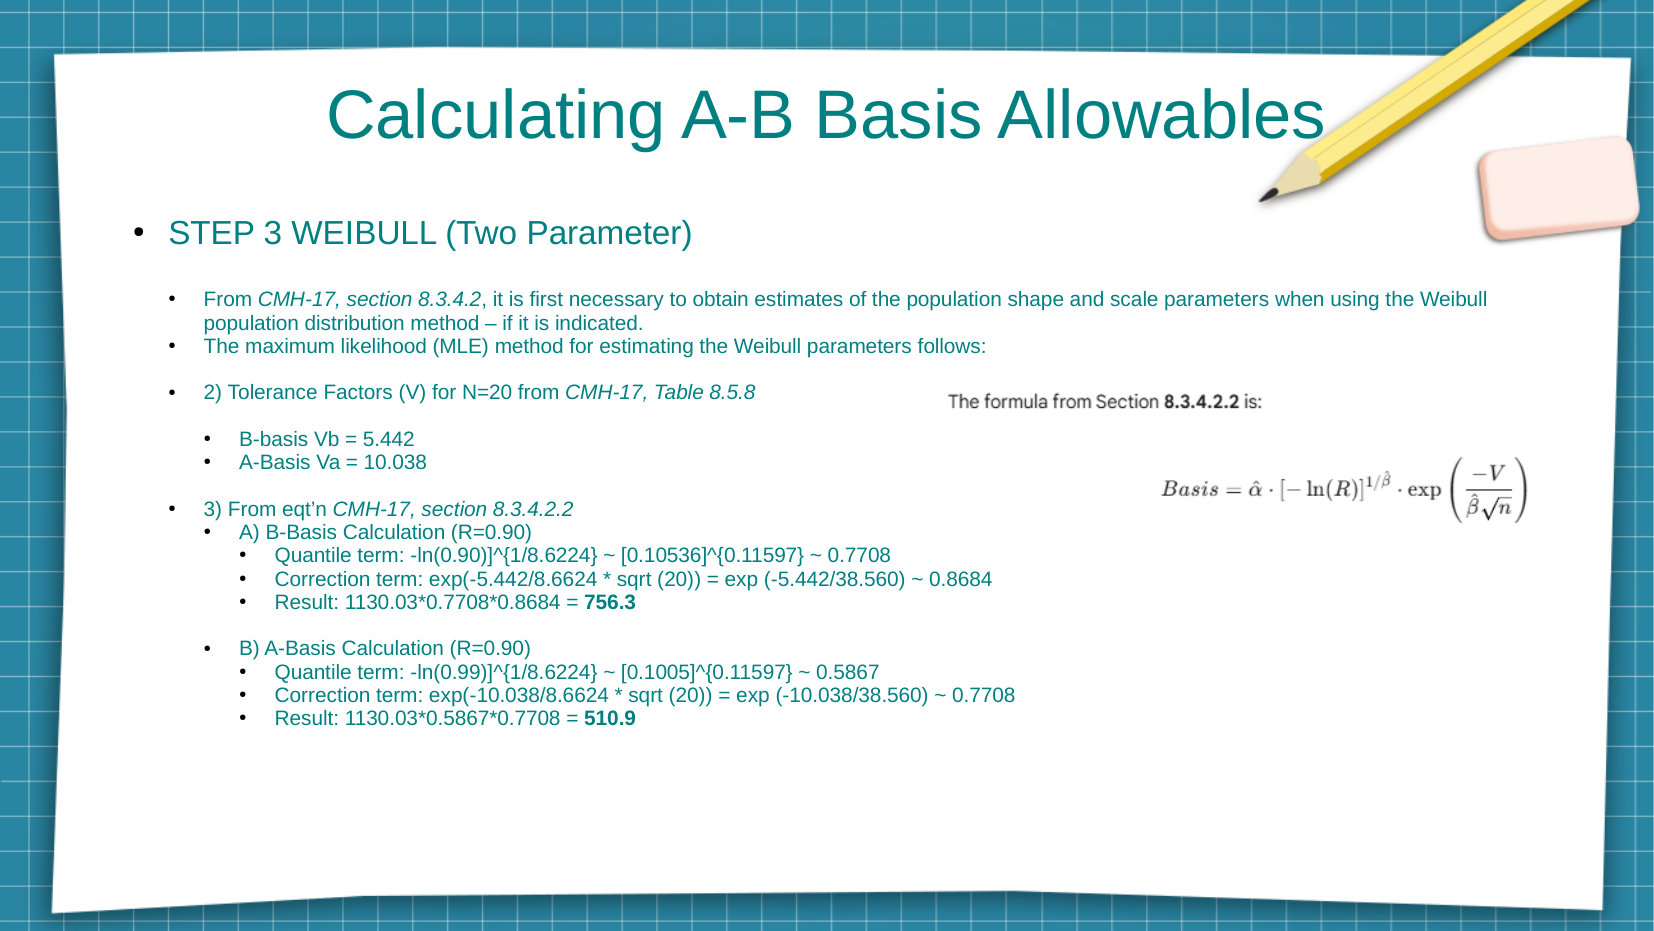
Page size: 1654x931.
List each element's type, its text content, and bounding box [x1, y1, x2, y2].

picture [0, 0, 1654, 931]
text_box STEP 3 WEIBULL (Two Parameter) From CMH-17, section 8.3.4.2, it is first necessary to obtain estimates of the population shape and scale parameters when using the Weibull population distribution method – if it is indicated. The maximum likelihood (MLE) method for estimating the Weibull parameters follows: 2) Tolerance Factors (V) for N=20 from CMH-17, Table 8.5.8 B-basis Vb = 5.442 A-Basis Va = 10.038 3) From eqt’n CMH-17, section 8.3.4.2.2 A) B-Basis Calculation (R=0.90) Quantile term: -ln(0.90)]^{1/8.6224} ~ [0.10536]^{0.11597} ~ 0.7708 Correction term: exp(-5.442/8.6624 * sqrt (20)) = exp (-5.442/38.560) ~ 0.8684 Result: 1130.03*0.7708*0.8684 = 756.3 B) A-Basis Calculation (R=0.90) Quantile term: -ln(0.99)]^{1/8.6224} ~ [0.1005]^{0.11597} ~ 0.5867 Correction term: exp(-10.038/8.6624 * sqrt (20)) = exp (-10.038/38.560) ~ 0.7708 Result: 1130.03*0.5867*0.7708 = 510.9 [118, 206, 1536, 810]
title Calculating A-B Basis Allowables [82, 37, 1571, 193]
